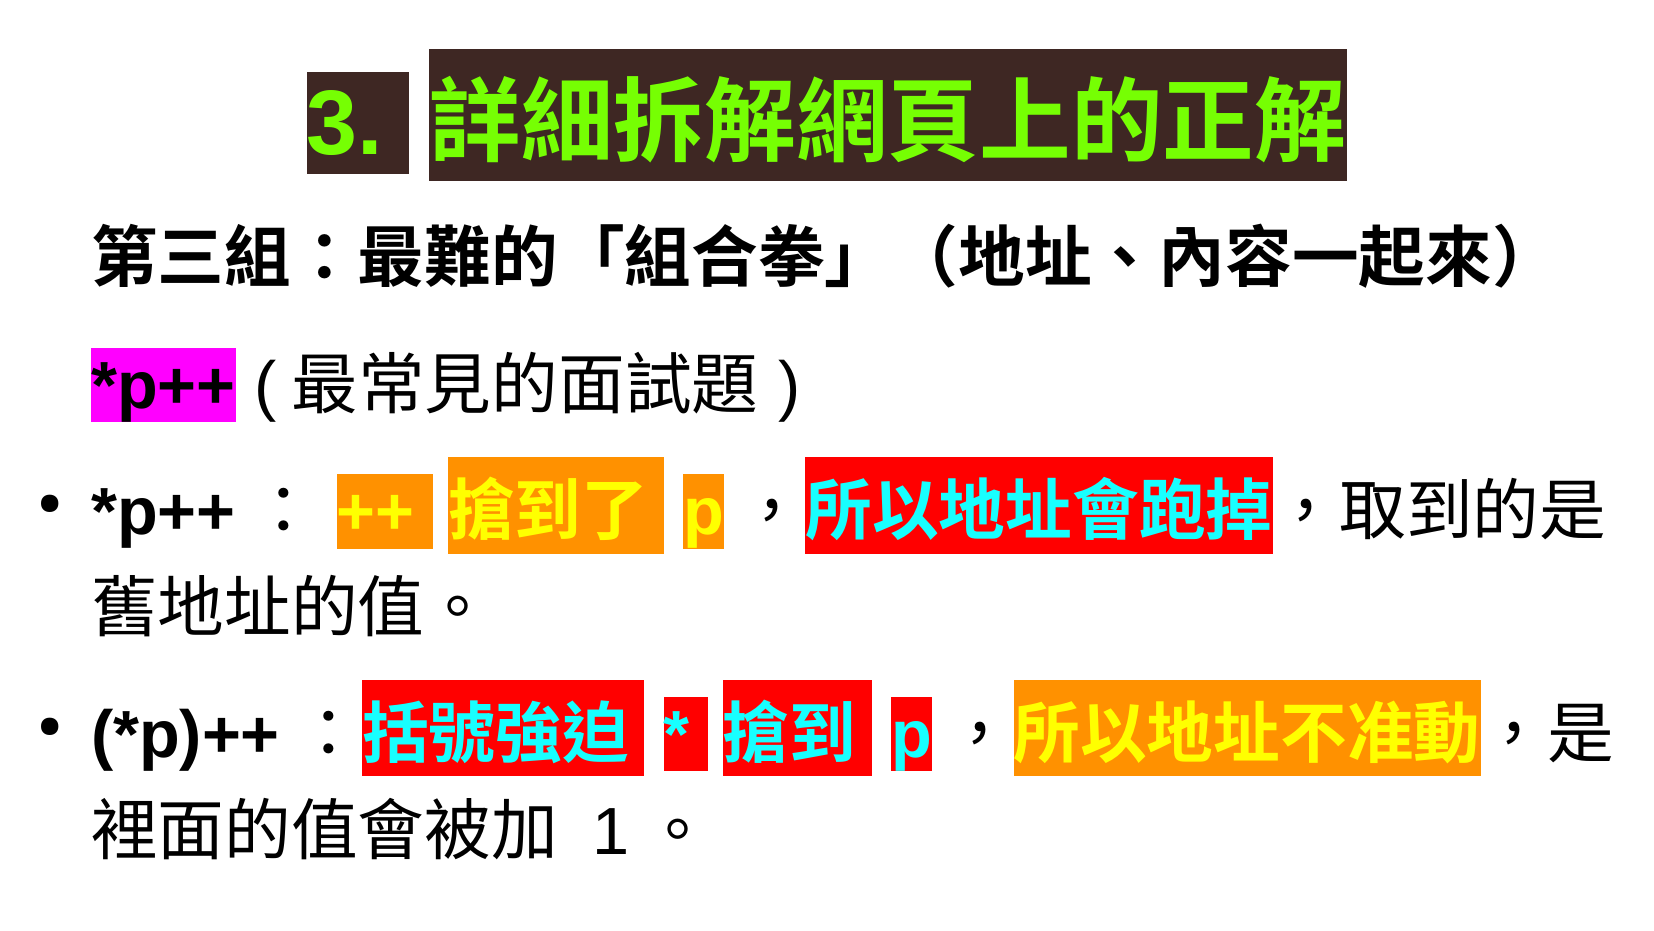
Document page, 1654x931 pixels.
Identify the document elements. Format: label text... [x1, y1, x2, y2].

list 第三組：最難的「組合拳」（地址、內容一起來） *p++ (最常見的面試題) *p++：++ 搶到了 p，所以地址會跑掉，取到的是舊地址的值。 (*p)++：括號強迫 * 搶到 p，所以地址不准動，是裡面的值會被加 1。 [20, 204, 1625, 886]
title 3. 詳細拆解網頁上的正解 [82, 37, 1571, 193]
